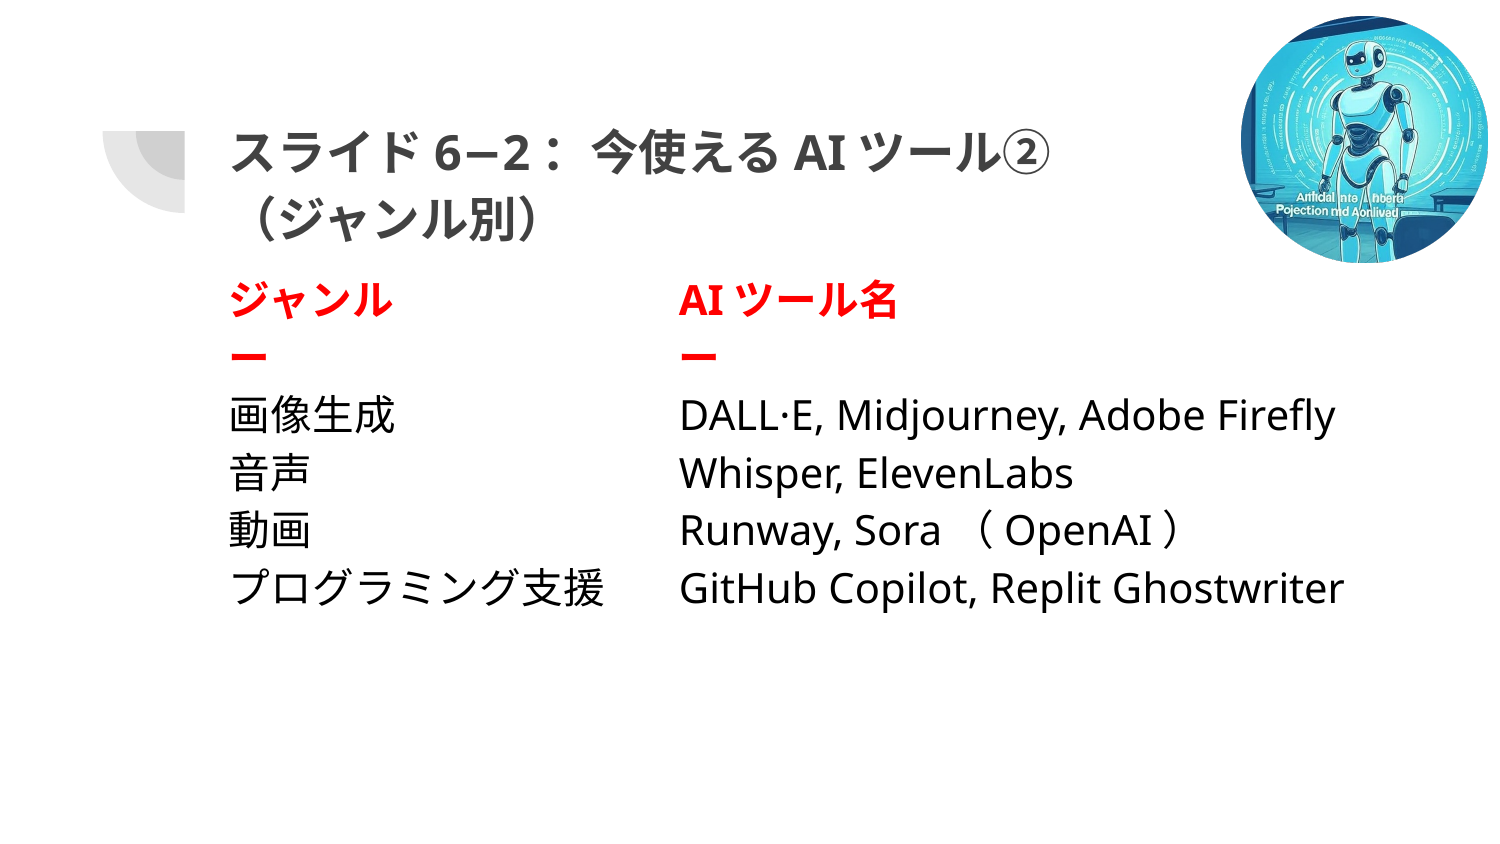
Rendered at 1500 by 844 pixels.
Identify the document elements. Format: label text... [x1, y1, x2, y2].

picture [1241, 16, 1488, 263]
list ジャンル AIツール名 ー ー 画像生成 DALL·E, Midjourney, Adobe Firefly 音声 Whisper, ElevenLabs 動画 Runway, Sora（OpenAI） プログラミング支援 GitHub Copilot, Replit Ghostwriter [213, 251, 1368, 669]
title スライド6−2：今使えるAIツール② （ジャンル別） [213, 98, 1241, 251]
